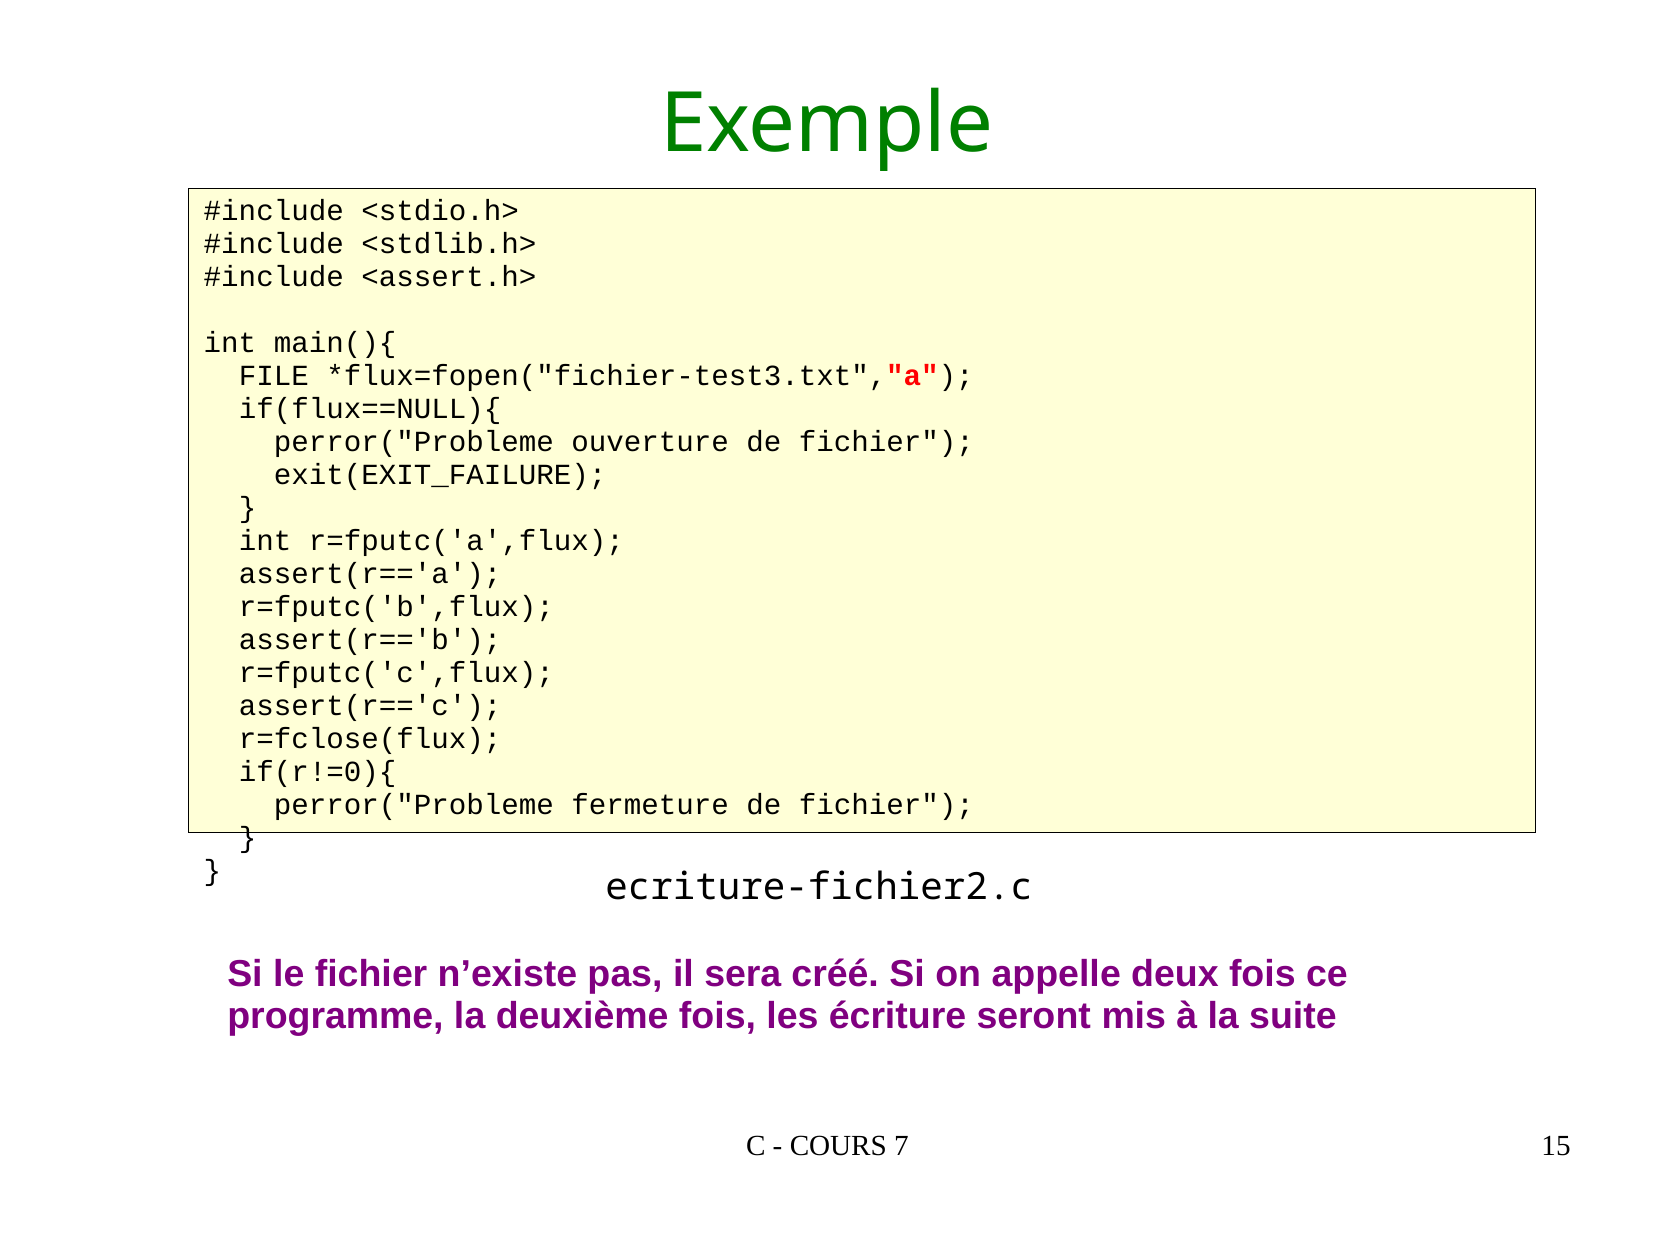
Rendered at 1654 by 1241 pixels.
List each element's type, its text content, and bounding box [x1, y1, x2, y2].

text_box #include <stdio.h> #include <stdlib.h> #include <assert.h> int main(){ FILE *flux=fopen("fichier-test3.txt","a"); if(flux==NULL){ perror("Probleme ouverture de fichier"); exit(EXIT_FAILURE); } int r=fputc('a',flux); assert(r=='a'); r=fputc('b',flux); assert(r=='b'); r=fputc('c',flux); assert(r=='c'); r=fclose(flux); if(r!=0){ perror("Probleme fermeture de fichier"); } } [188, 188, 1536, 833]
text_box ecriture-fichier2.c [590, 852, 1087, 910]
text_box Si le fichier n’existe pas, il sera créé. Si on appelle deux fois ce programme, la deuxième fois, les écriture seront mis à la suite [212, 944, 1489, 1170]
title Exemple [82, 49, 1571, 189]
